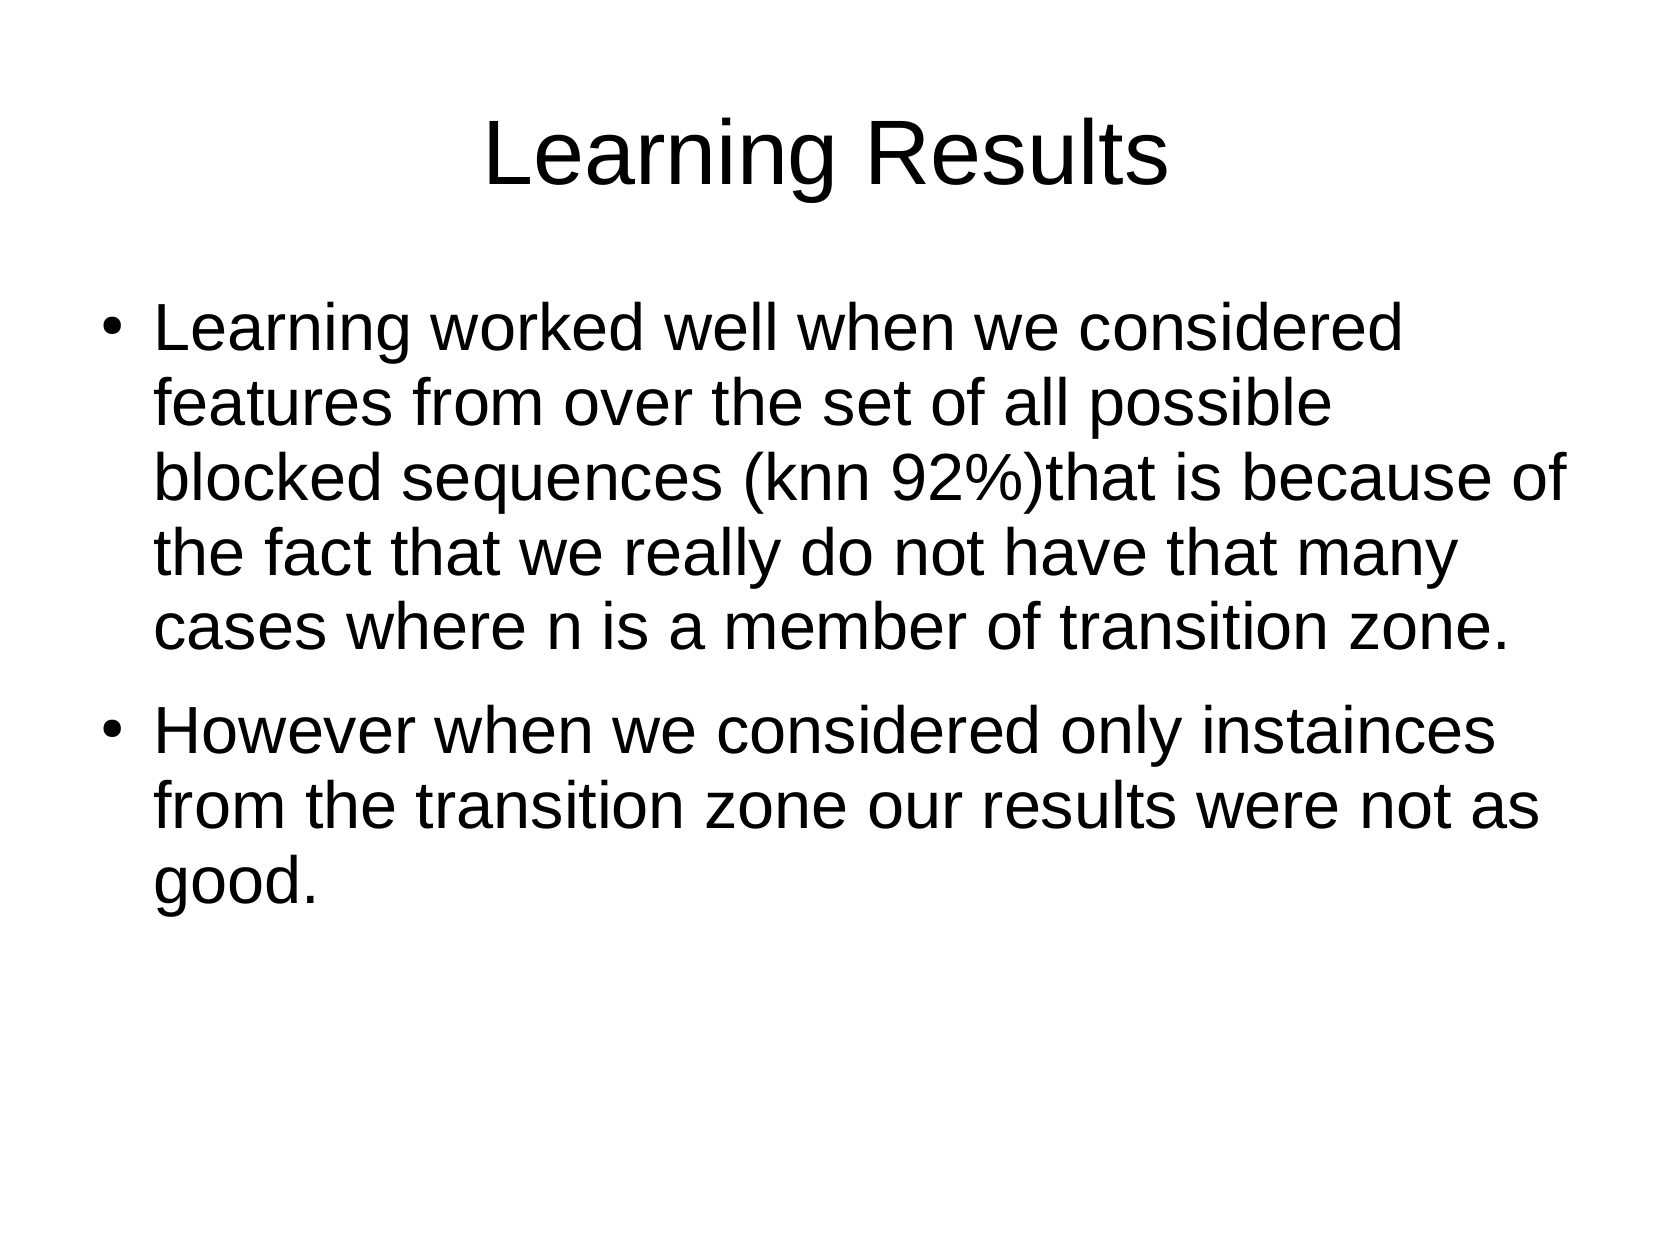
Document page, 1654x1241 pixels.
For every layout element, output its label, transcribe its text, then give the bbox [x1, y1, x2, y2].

title Learning Results [82, 49, 1571, 257]
list Learning worked well when we considered features from over the set of all possible blocked sequences (knn 92%)that is because of the fact that we really do not have that many cases where n is a member of transition zone. However when we considered only instainces from the transition zone our results were not as good. [82, 290, 1571, 1010]
